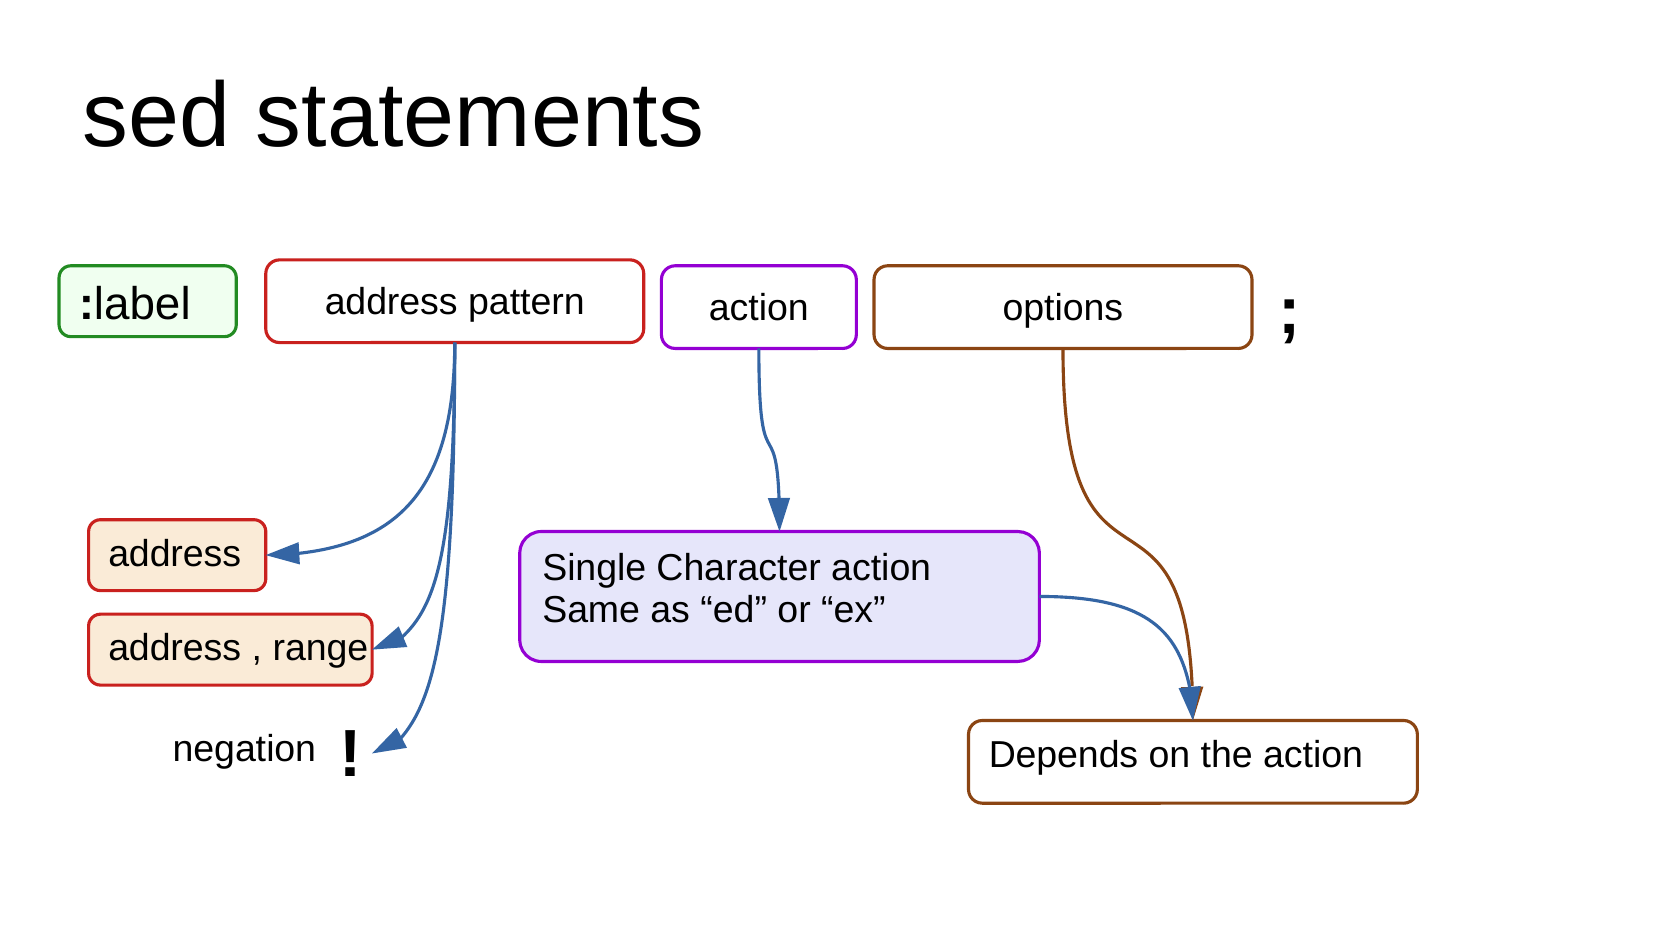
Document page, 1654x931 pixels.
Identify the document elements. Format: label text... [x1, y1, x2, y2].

text_box address pattern [265, 259, 644, 343]
text_box Single Character action Same as “ed” or “ex” [519, 531, 1040, 662]
title sed statements [82, 37, 1571, 193]
text_box action [661, 265, 857, 349]
text_box ; [1263, 265, 1312, 355]
text_box address , range [88, 614, 373, 686]
text_box Depends on the action [968, 720, 1418, 804]
text_box negation [106, 720, 331, 778]
text_box address [88, 519, 266, 591]
text_box :label [59, 265, 237, 337]
text_box ! [324, 708, 373, 798]
text_box options [874, 265, 1253, 349]
